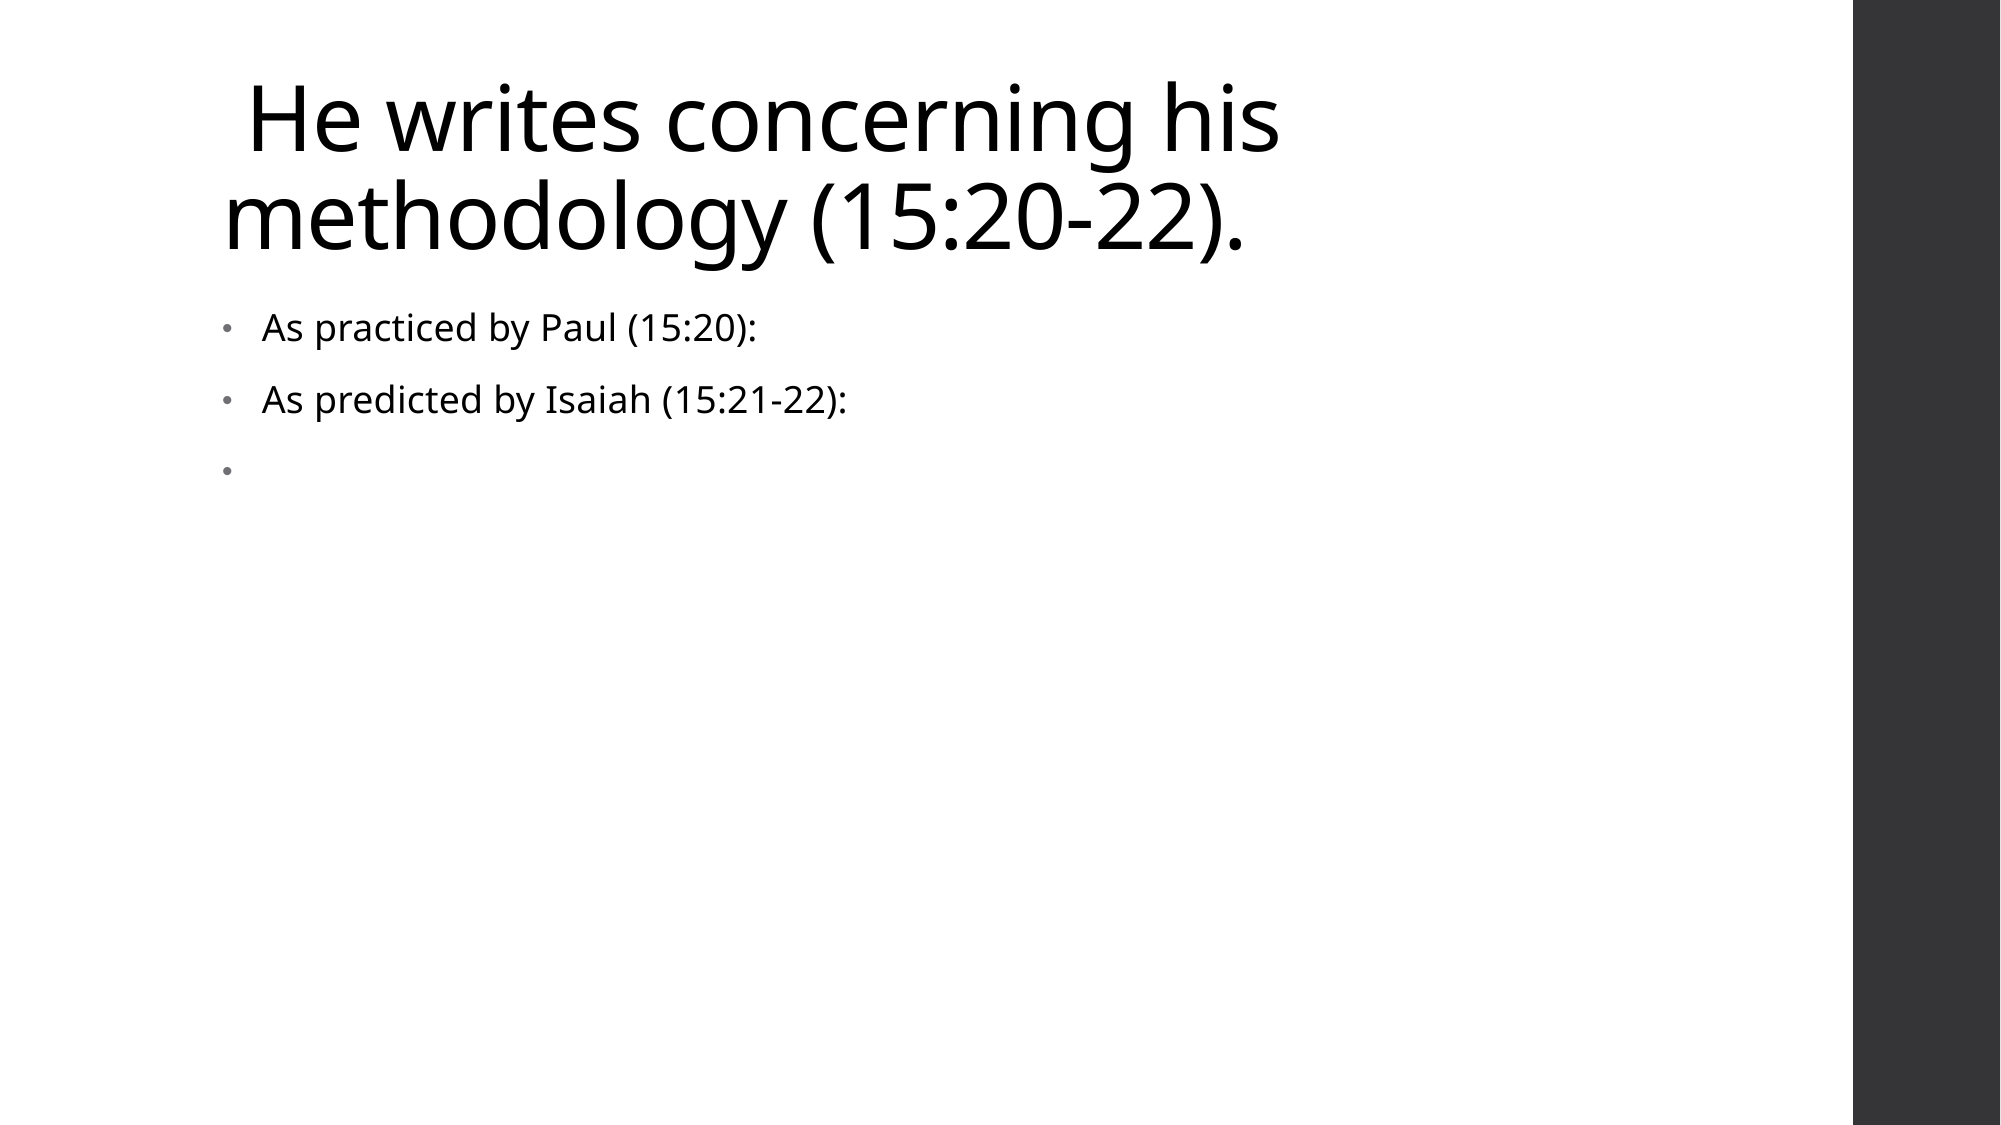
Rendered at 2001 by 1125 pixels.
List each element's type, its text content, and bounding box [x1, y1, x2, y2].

list As practiced by Paul (15:20): As predicted by Isaiah (15:21-22): [206, 299, 1617, 1014]
title He writes concerning his methodology (15:20-22). [206, 60, 1797, 278]
